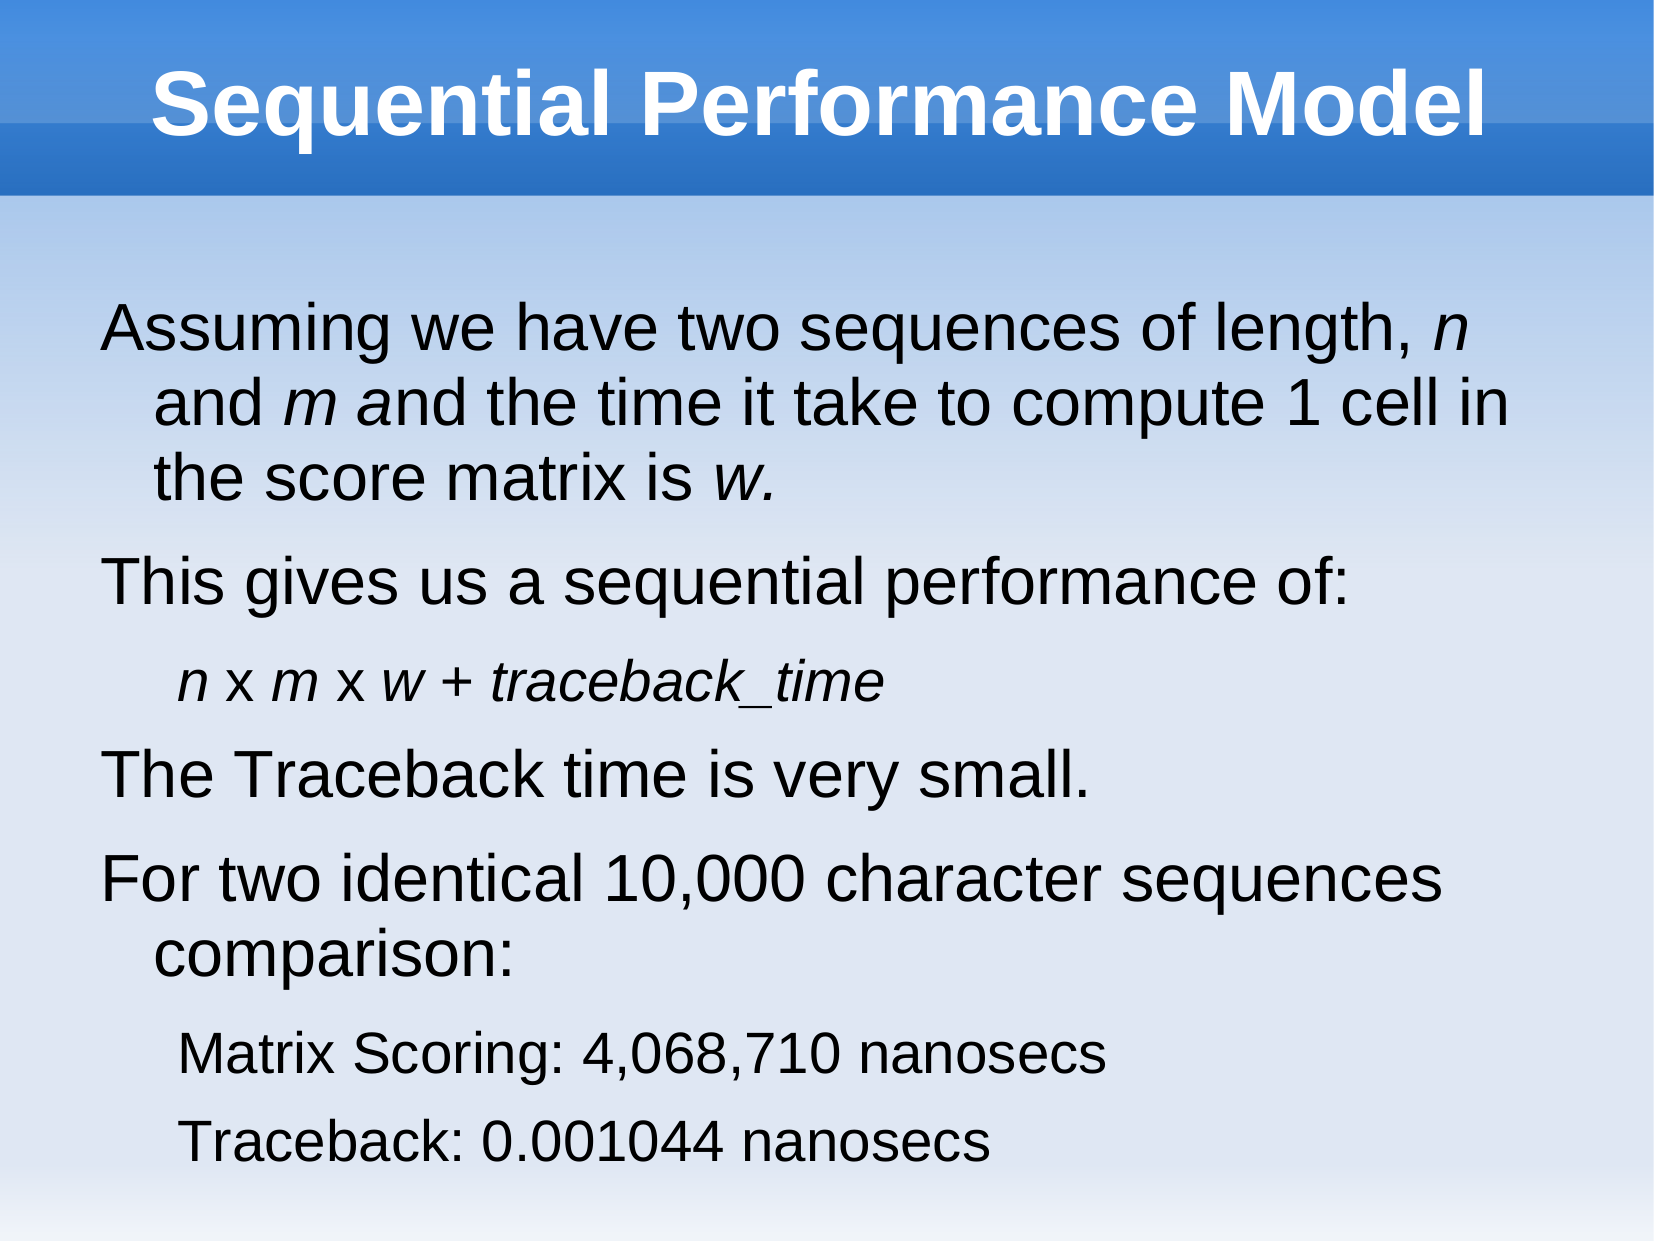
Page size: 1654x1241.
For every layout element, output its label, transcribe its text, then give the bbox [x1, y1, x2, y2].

list Assuming we have two sequences of length, n and m and the time it take to compute 1 cell in the score matrix is w. This gives us a sequential performance of: n x m x w + traceback_time The Traceback time is very small. For two identical 10,000 character sequences comparison: Matrix Scoring: 4,068,710 nanosecs Traceback: 0.001044 nanosecs [82, 290, 1571, 1175]
picture [0, 0, 1654, 1241]
title Sequential Performance Model [76, 7, 1565, 200]
